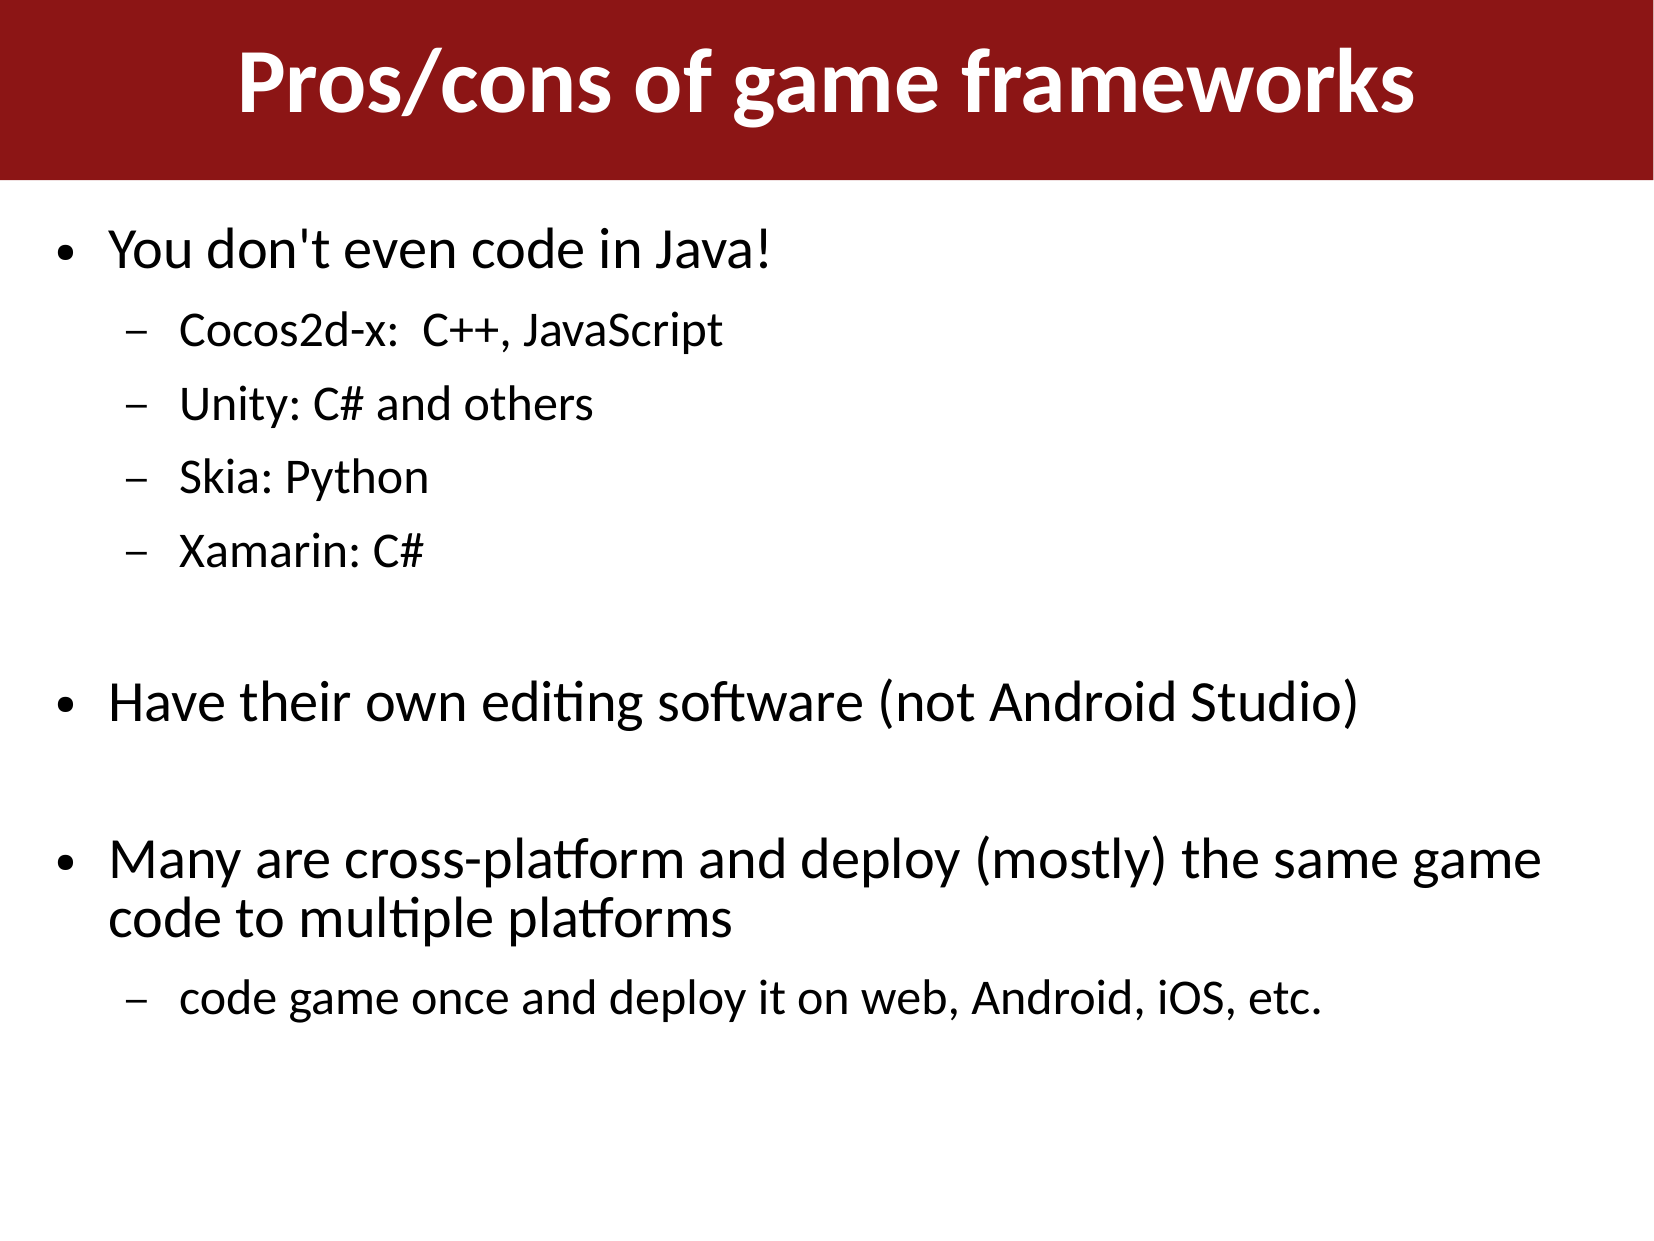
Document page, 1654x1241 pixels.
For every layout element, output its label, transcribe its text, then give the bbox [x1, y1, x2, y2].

title Pros/cons of game frameworks [0, 0, 1654, 181]
list You don't even code in Java! Cocos2d-x: C++, JavaScript Unity: C# and others Skia: Python Xamarin: C# Have their own editing software (not Android Studio) Many are cross-platform and deploy (mostly) the same game code to multiple platforms code game once and deploy it on web, Android, iOS, etc. [37, 225, 1636, 1186]
